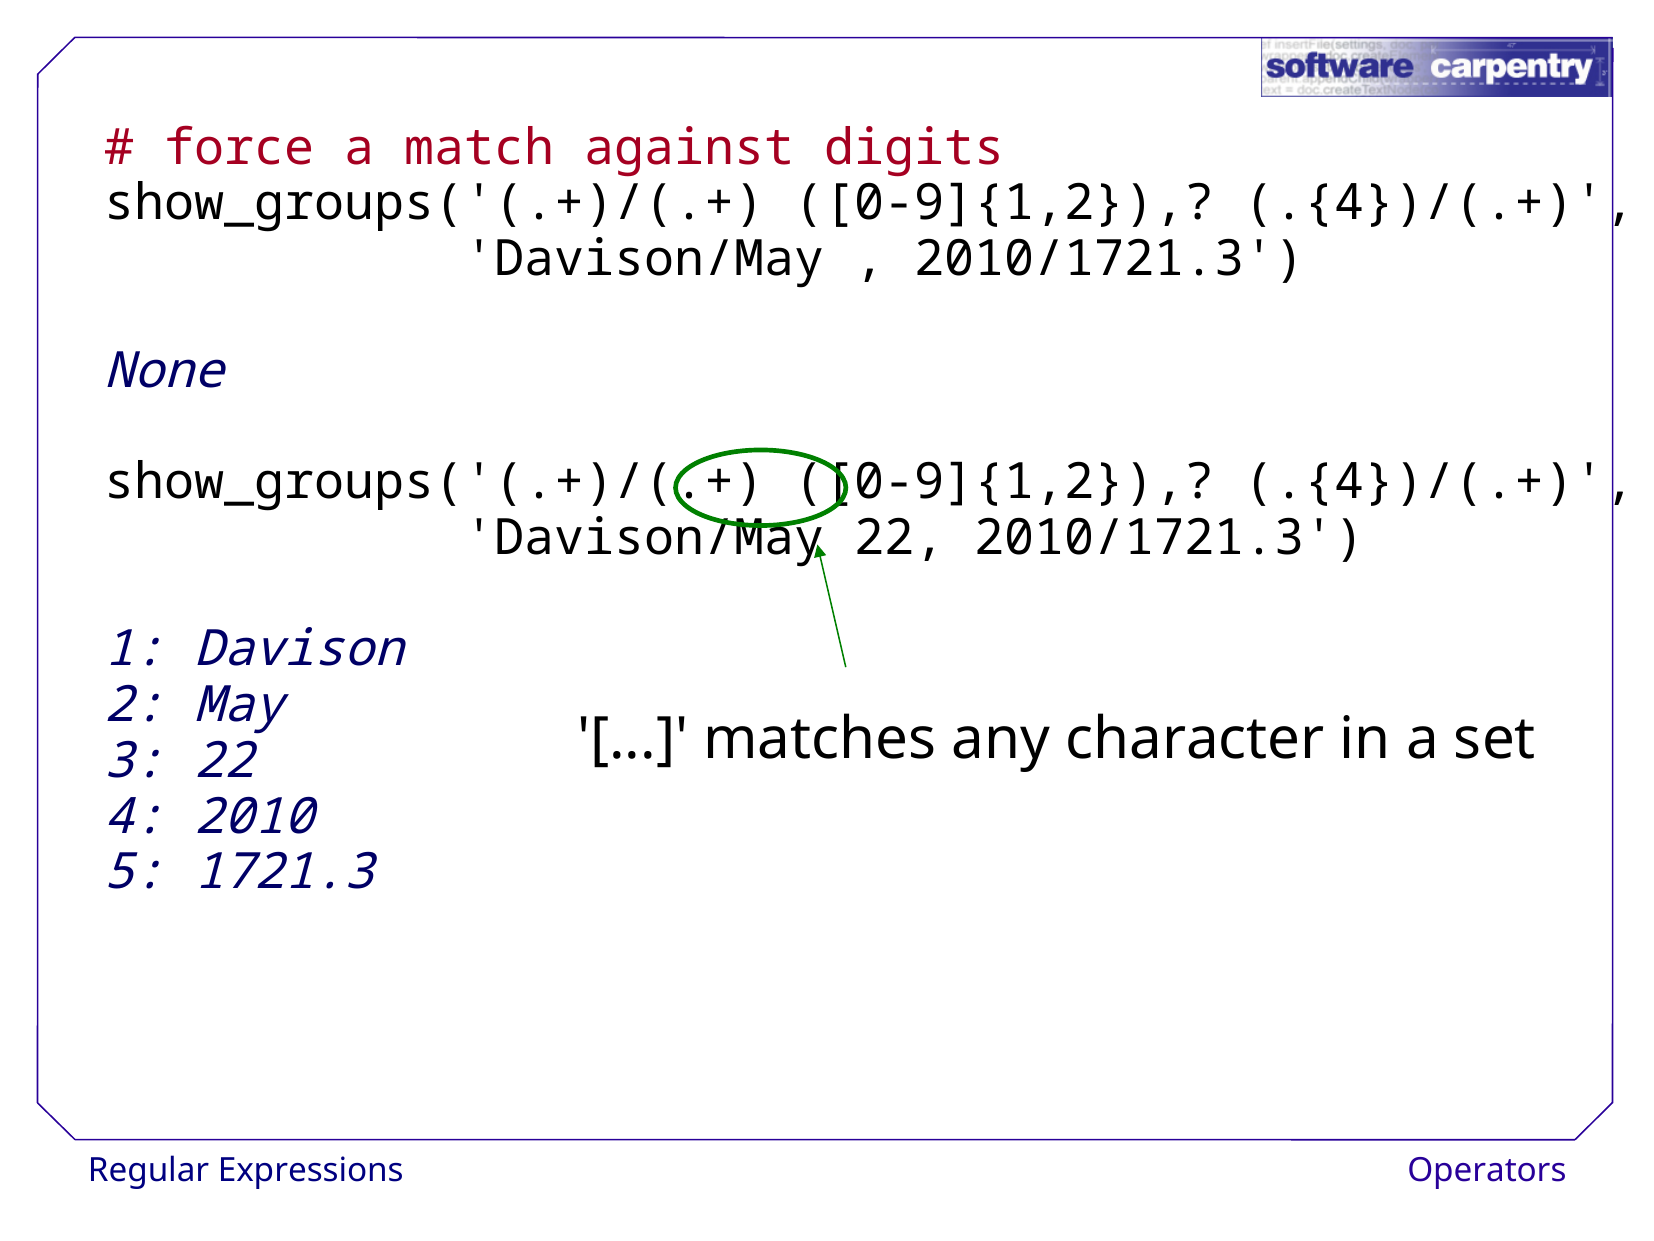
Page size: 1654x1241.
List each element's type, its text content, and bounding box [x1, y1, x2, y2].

picture [1261, 39, 1613, 97]
text_box # force a match against digits show_groups('(.+)/(.+) ([0-9]{1,2}),? (.{4})/(.+)', 'Davison/May , 2010/1721.3') None show_groups('(.+)/(.+) ([0-9]{1,2}),? (.{4})/(.+)', 'Davison/May 22, 2010/1721.3') 1: Davison 2: May 3: 22 4: 2010 5: 1721.3 [89, 112, 1512, 932]
text_box '[...]' matches any character in a set [562, 657, 1552, 779]
